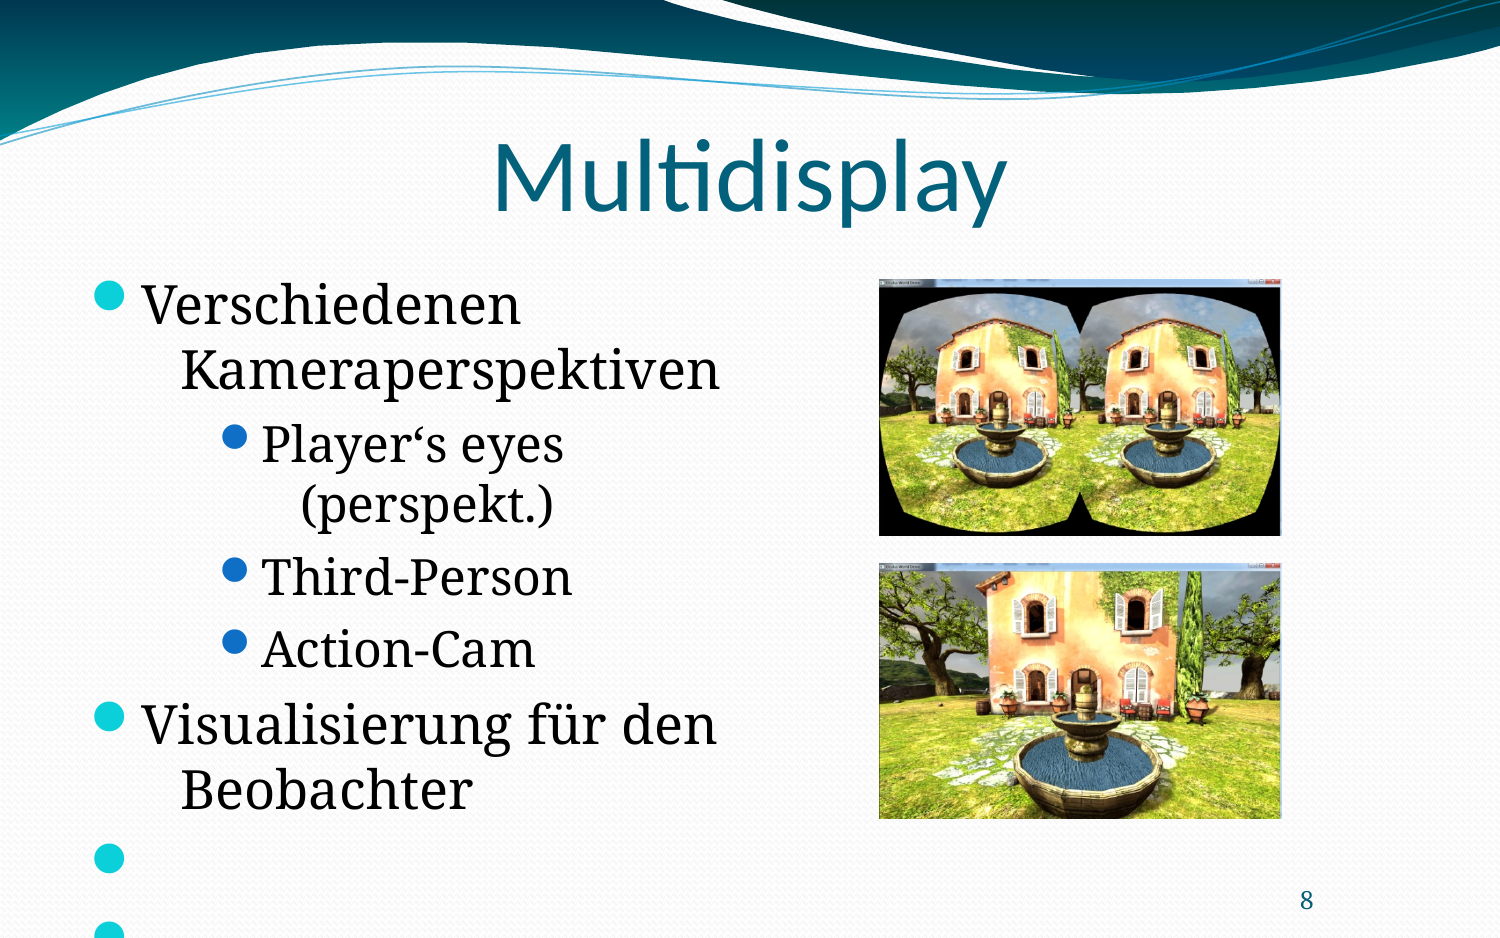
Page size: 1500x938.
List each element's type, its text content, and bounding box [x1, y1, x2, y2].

list Verschiedenen Kameraperspektiven Player‘s eyes (perspekt.) Third-Person Action-Cam Visualisierung für den Beobachter [75, 262, 738, 869]
picture [879, 563, 1282, 819]
picture [879, 279, 1282, 536]
title Multidisplay [75, 96, 1426, 233]
text_box 8 [1299, 868, 1426, 919]
